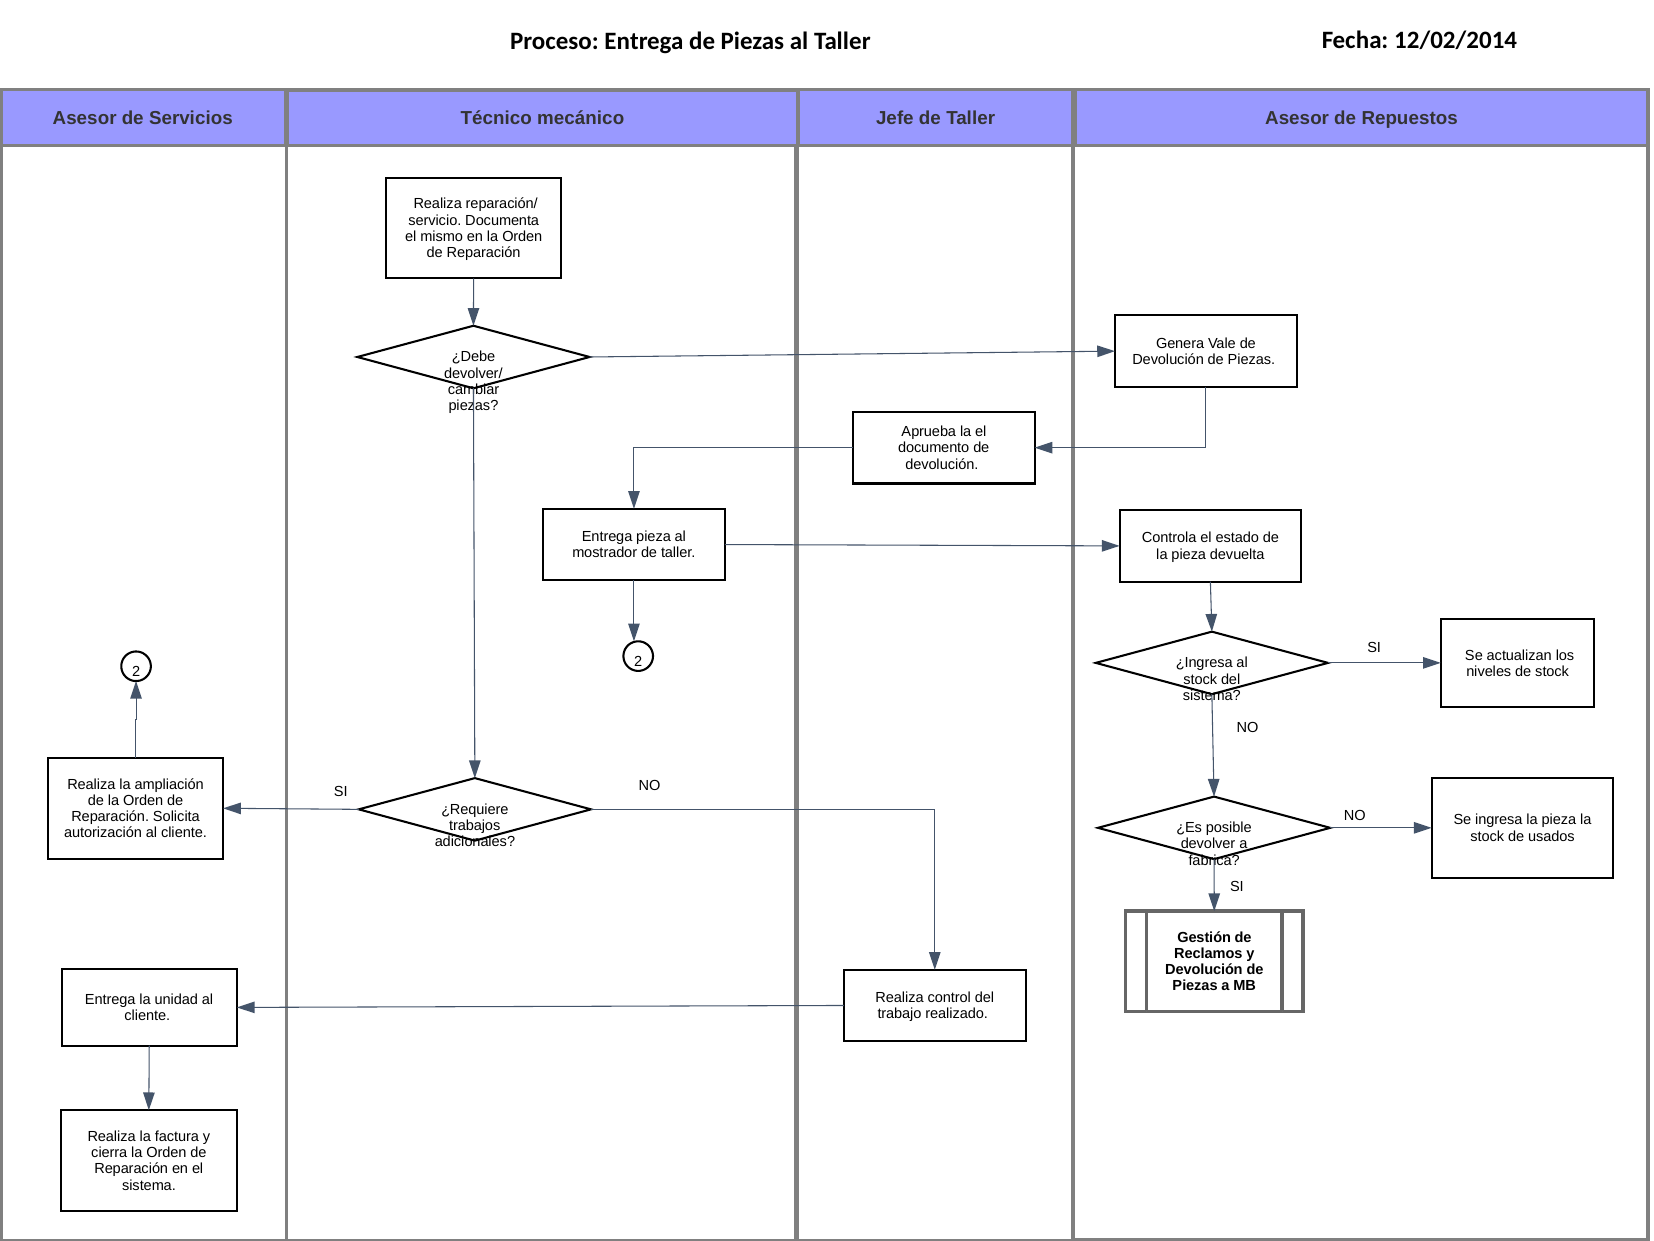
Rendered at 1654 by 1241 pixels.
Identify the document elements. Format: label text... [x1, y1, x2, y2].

text_box Aprueba la el documento de devolución. [852, 411, 1035, 484]
text_box Entrega la unidad al cliente. [61, 969, 237, 1046]
text_box SI [1350, 631, 1398, 673]
text_box ¿Es posible devolver a fabrica? [1097, 796, 1324, 859]
text_box Asesor de Servicios [3, 91, 285, 146]
text_box Fecha: 12/02/2014 [1306, 16, 1648, 62]
text_box ¿Debe devolver/ cambiar piezas? [357, 325, 589, 389]
text_box Realiza reparación/ servicio. Documenta el mismo en la Orden de Reparación [385, 177, 562, 279]
text_box Asesor de Repuestos [1075, 89, 1649, 146]
text_box SI [1213, 870, 1261, 912]
text_box Jefe de Taller [799, 91, 1071, 146]
text_box Realiza control del trabajo realizado. [843, 969, 1026, 1042]
text_box 2 [121, 651, 151, 682]
text_box ¿Requiere trabajos adicionales? [368, 778, 590, 841]
text_box Se ingresa la pieza la stock de usados [1431, 778, 1614, 878]
text_box Técnico mecánico [287, 89, 798, 146]
text_box Entrega pieza al mostrador de taller. [543, 508, 725, 581]
text_box ¿Ingresa al stock del sistema? [1095, 631, 1328, 694]
text_box NO [1216, 711, 1279, 755]
text_box NO [1324, 800, 1386, 844]
text_box NO [623, 770, 677, 818]
text_box Controla el estado de la pieza devuelta [1119, 510, 1302, 582]
text_box Realiza la factura y cierra la Orden de Reparación en el sistema. [61, 1110, 237, 1211]
text_box Gestión de Reclamos y Devolución de Piezas a MB [1126, 911, 1303, 1012]
text_box Realiza la ampliación de la Orden de Reparación. Solicita autorización al cliente. [47, 758, 224, 859]
text_box SI [314, 776, 368, 824]
text_box Genera Vale de Devolución de Piezas. [1114, 315, 1297, 387]
text_box 2 [623, 641, 653, 671]
text_box Se actualizan los niveles de stock [1440, 618, 1595, 708]
text_box Proceso: Entrega de Piezas al Taller [26, 16, 1355, 64]
